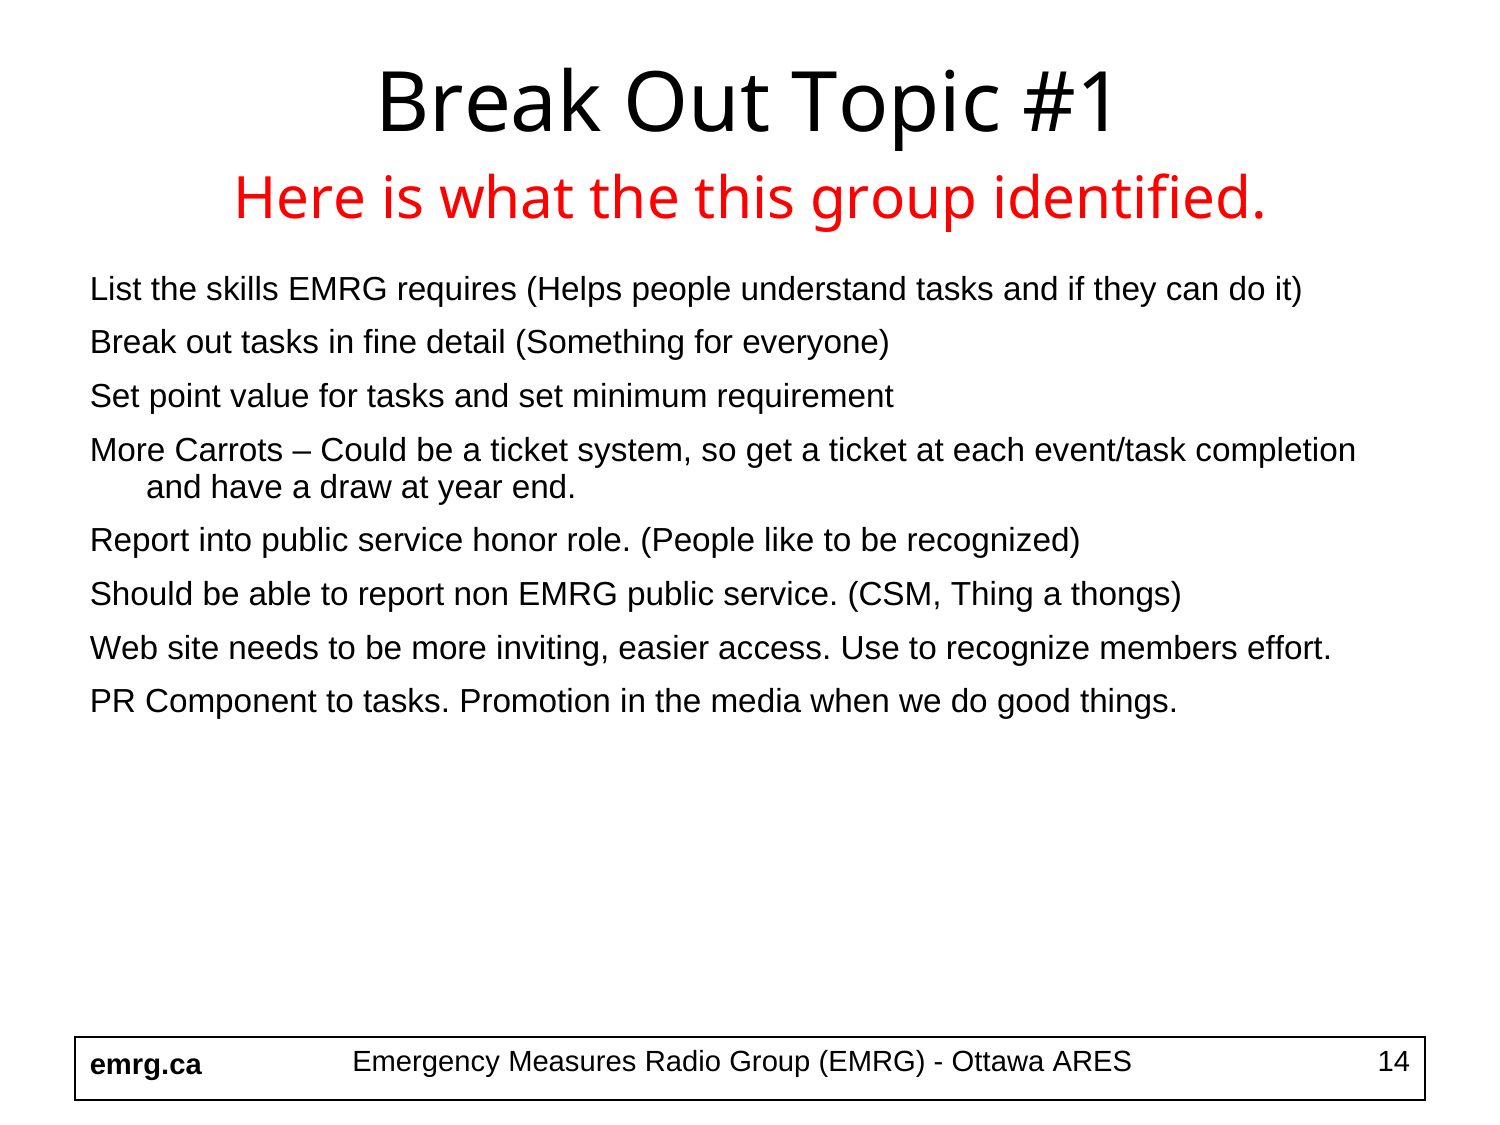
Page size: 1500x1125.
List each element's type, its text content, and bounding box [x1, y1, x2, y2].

title Break Out Topic #1 Here is what the this group identified. [75, 45, 1426, 233]
list List the skills EMRG requires (Helps people understand tasks and if they can do it) Break out tasks in fine detail (Something for everyone) Set point value for tasks and set minimum requirement More Carrots – Could be a ticket system, so get a ticket at each event/task completion and have a draw at year end. Report into public service honor role. (People like to be recognized) Should be able to report non EMRG public service. (CSM, Thing a thongs) Web site needs to be more inviting, easier access. Use to recognize members effort. PR Component to tasks. Promotion in the media when we do good things. [75, 262, 1426, 1006]
